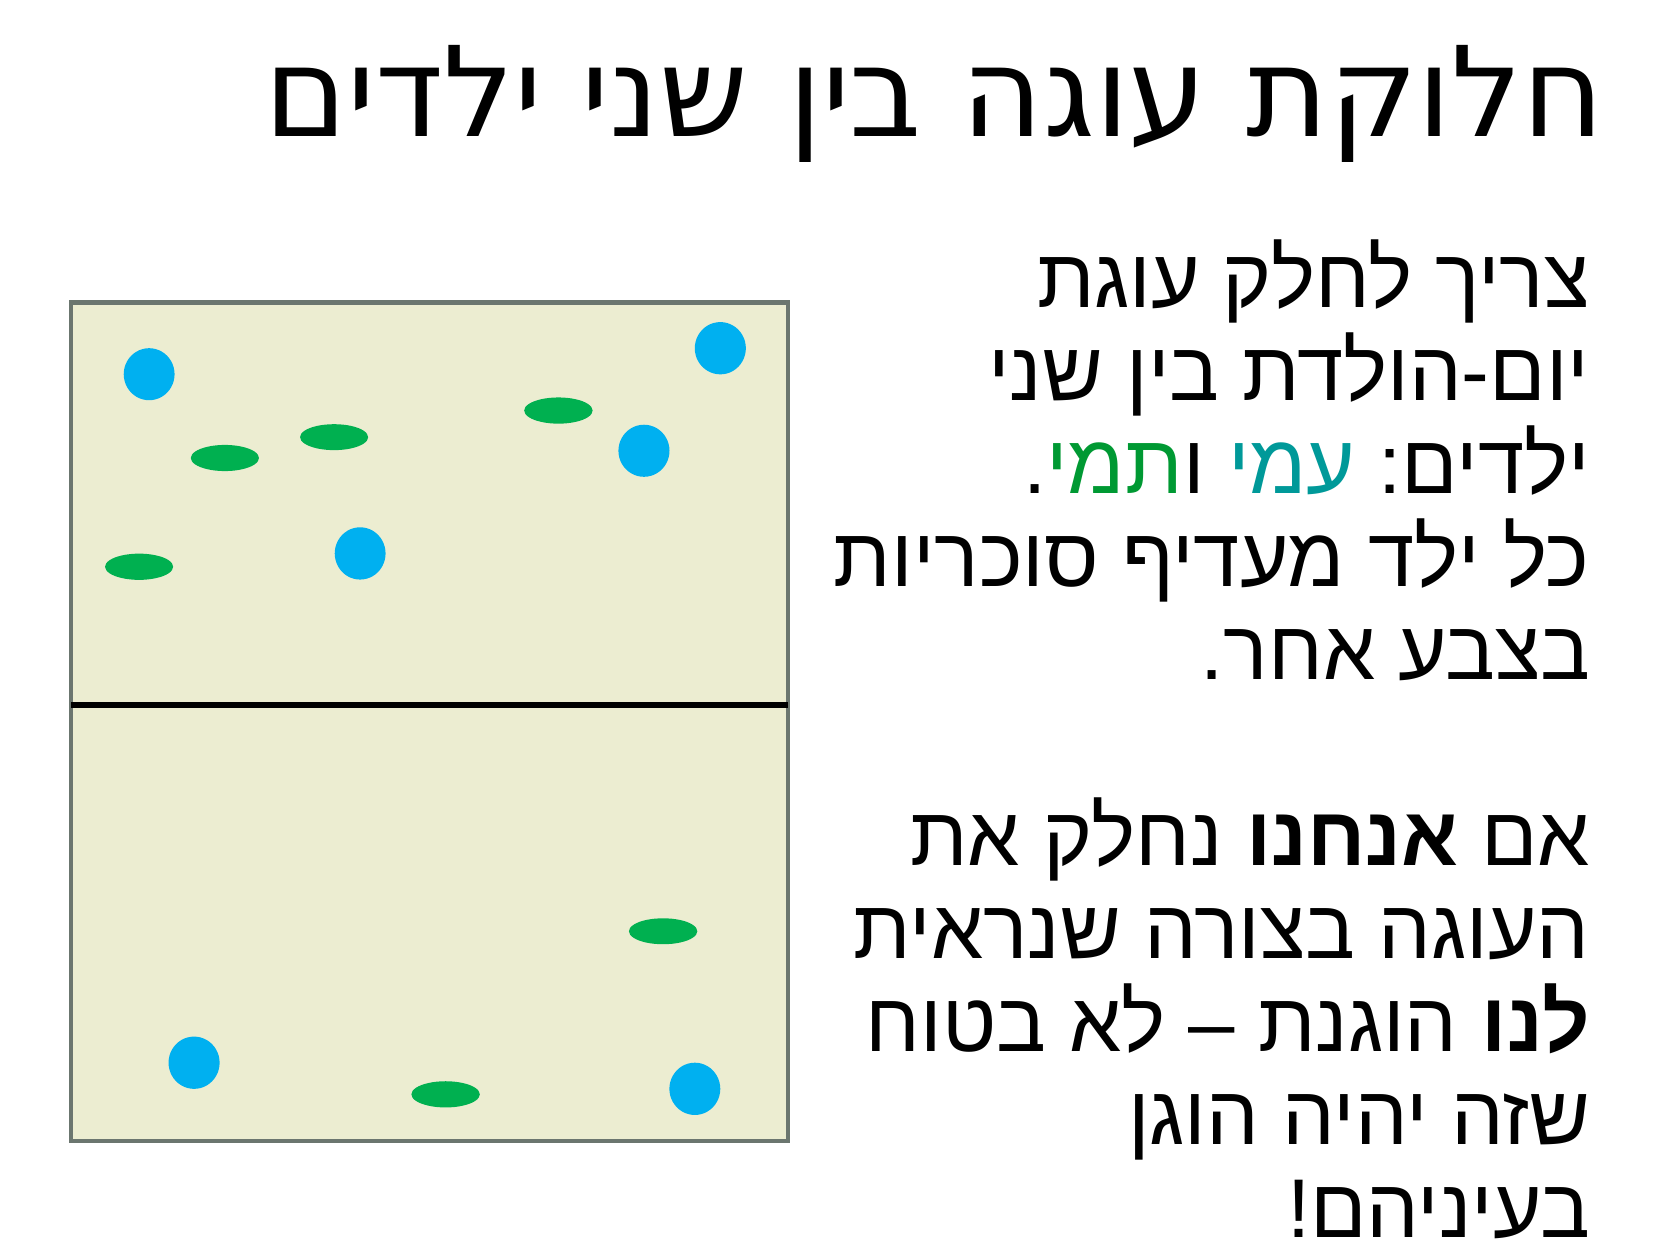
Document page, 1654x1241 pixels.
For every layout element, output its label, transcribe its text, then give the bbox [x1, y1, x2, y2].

text_box צריך לחלק עוגת יום-הולדת בין שני ילדים: עמי ותמי. כל ילד מעדיף סוכריות בצבע אחר. אם אנחנו נחלק את העוגה בצורה שנראית לנו הוגנת – לא בטוח שזה יהיה הוגן בעיניהם! [810, 225, 1606, 1170]
title חלוקת עוגה בין שני ילדים [30, 6, 1654, 166]
text_box [71, 302, 788, 702]
text_box [71, 708, 788, 1141]
